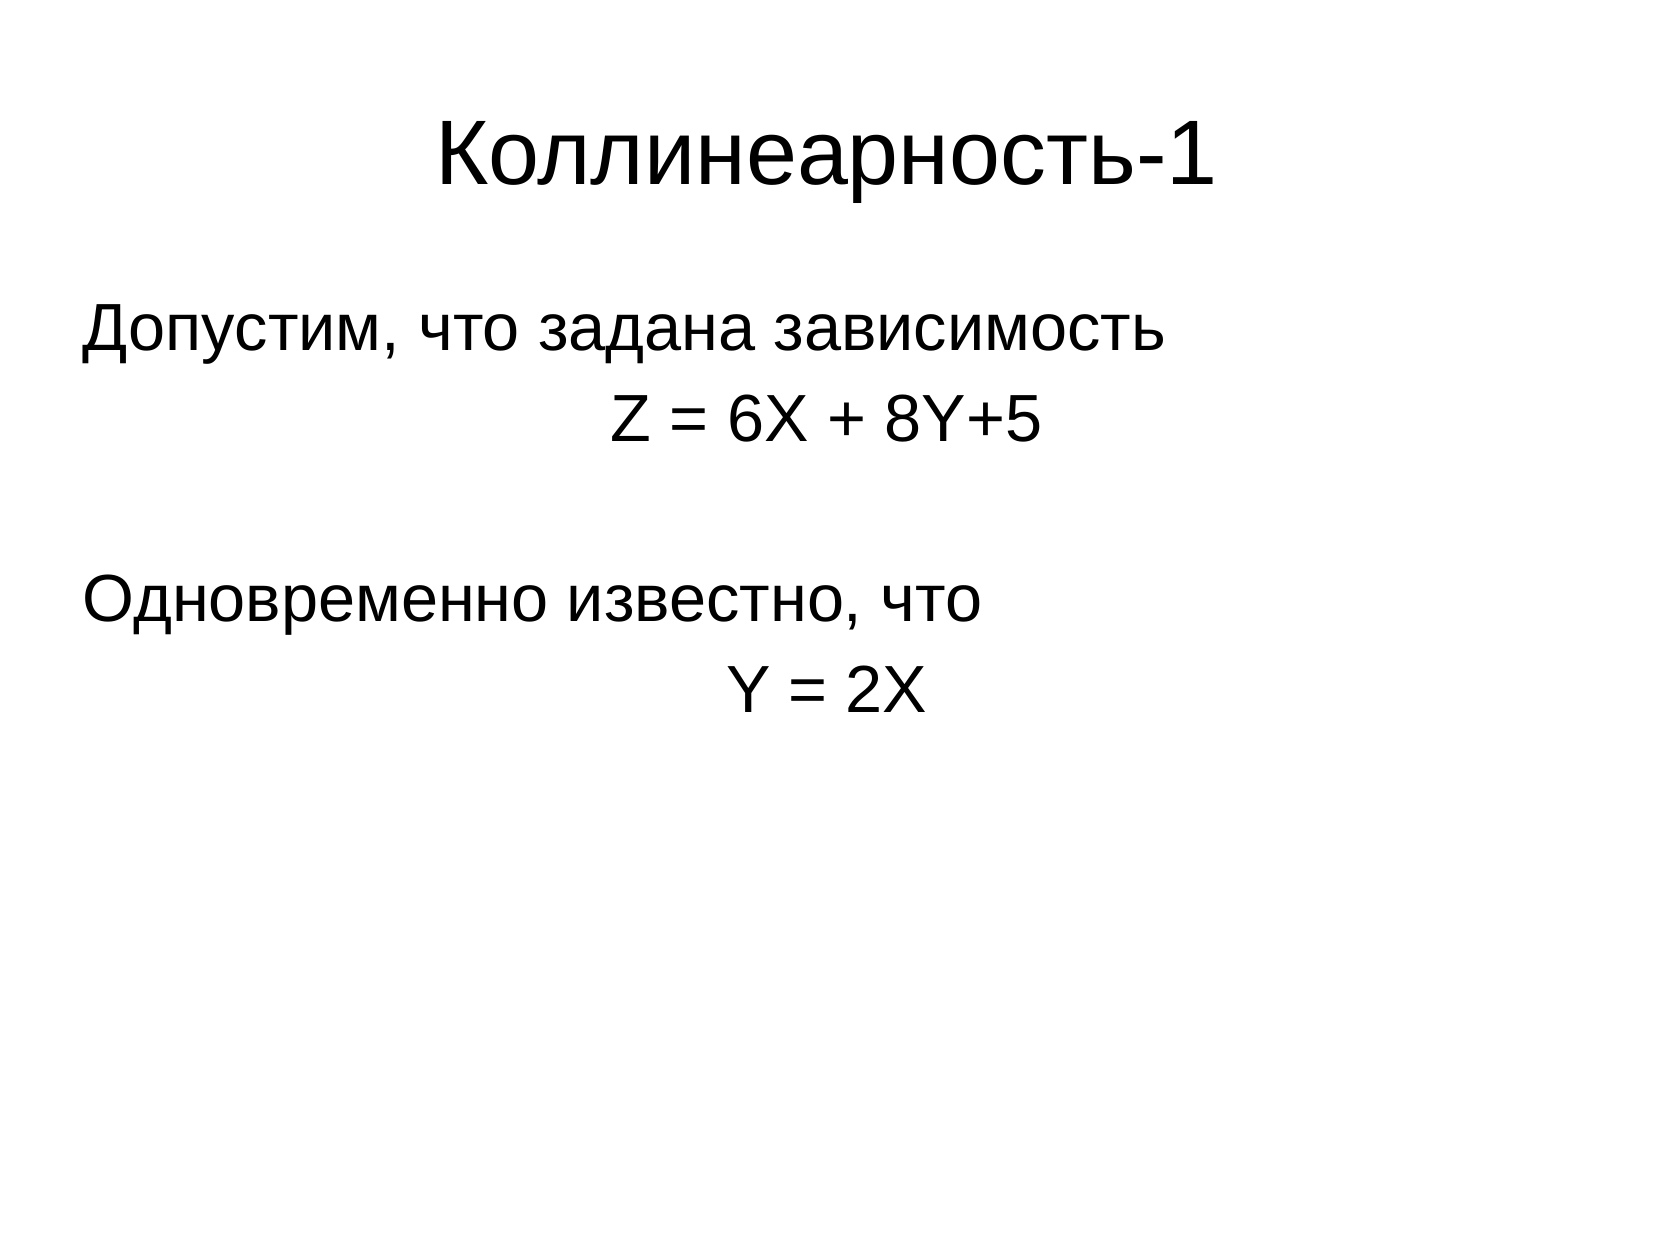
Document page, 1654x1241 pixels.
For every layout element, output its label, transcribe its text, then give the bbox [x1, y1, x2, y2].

title Коллинеарность-1 [82, 49, 1571, 257]
list Допустим, что задана зависимость Z = 6X + 8Y+5 Одновременно известно, что Y = 2X [82, 290, 1571, 1010]
